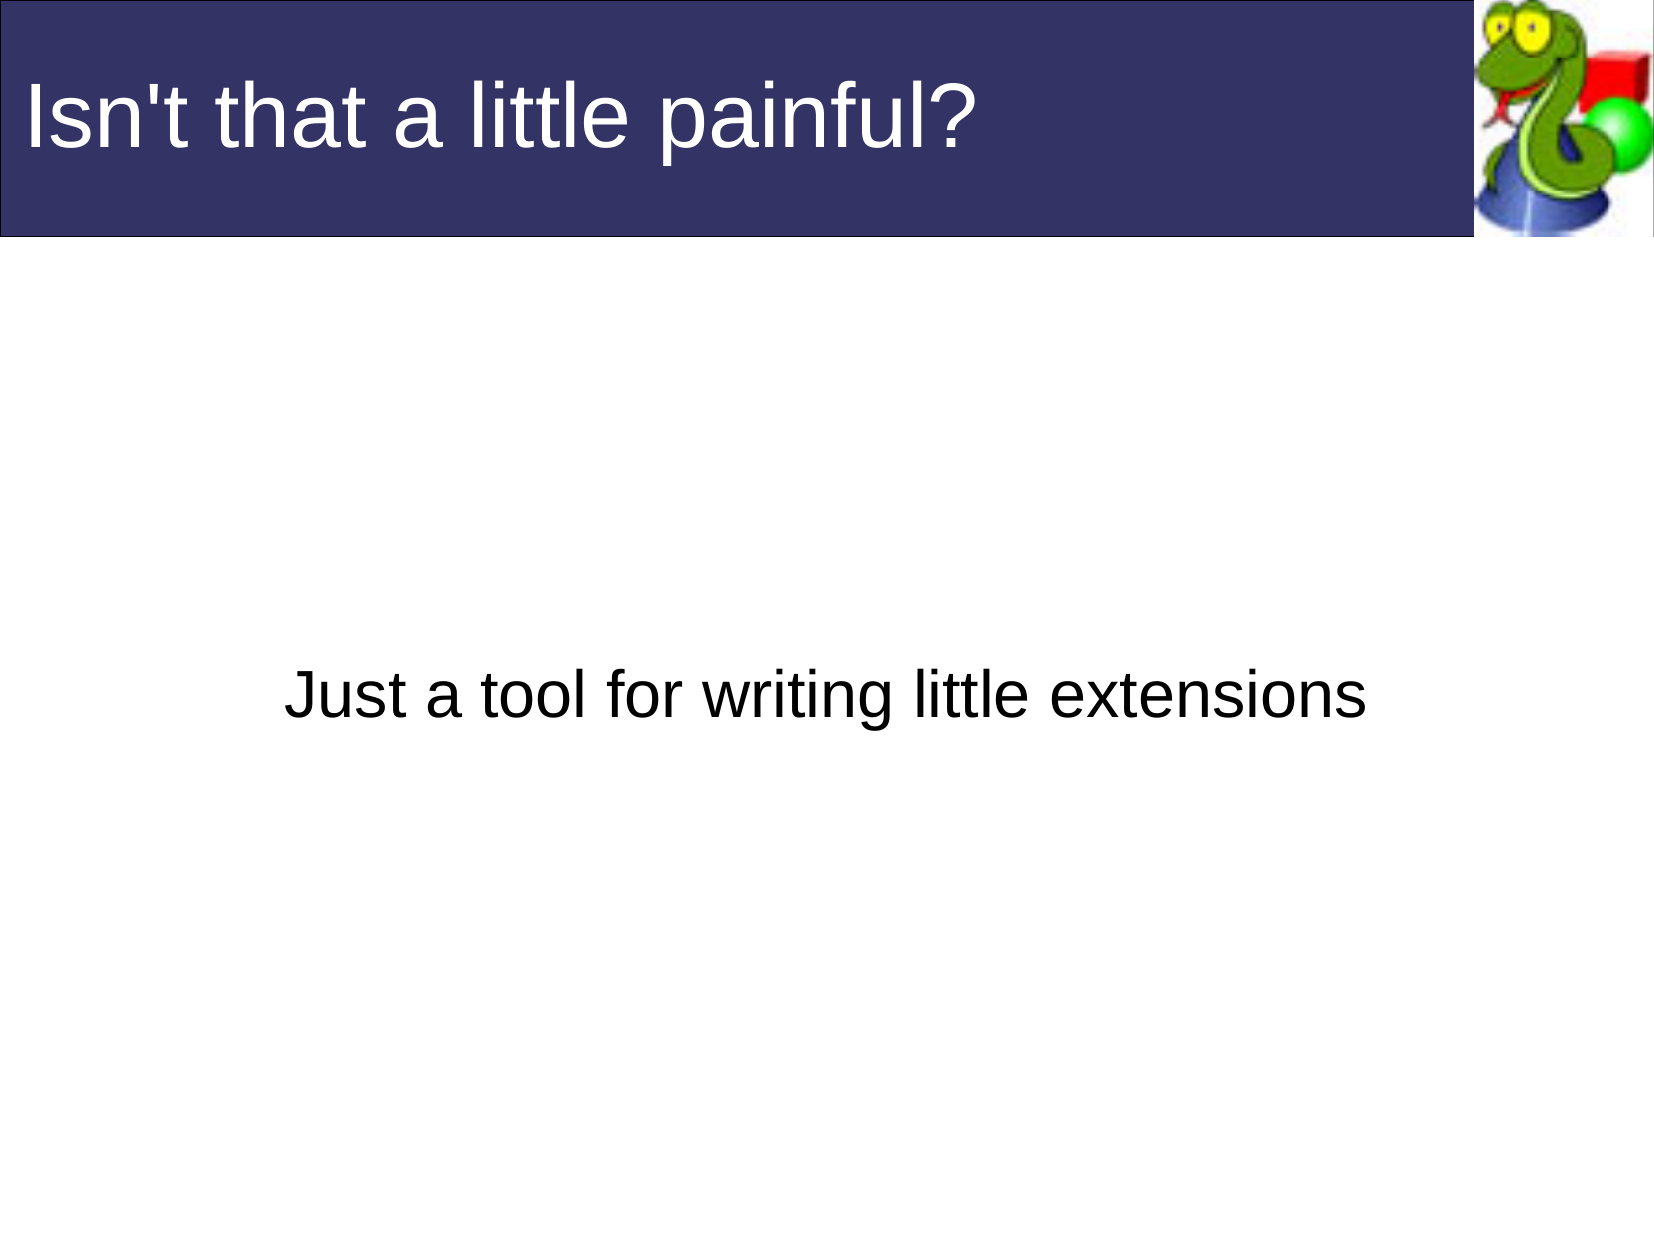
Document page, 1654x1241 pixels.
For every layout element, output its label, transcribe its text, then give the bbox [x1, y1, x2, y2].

picture [1474, 0, 1654, 237]
subtitle Just a tool for writing little extensions [88, 450, 1565, 938]
title Isn't that a little painful? [23, 19, 1477, 212]
